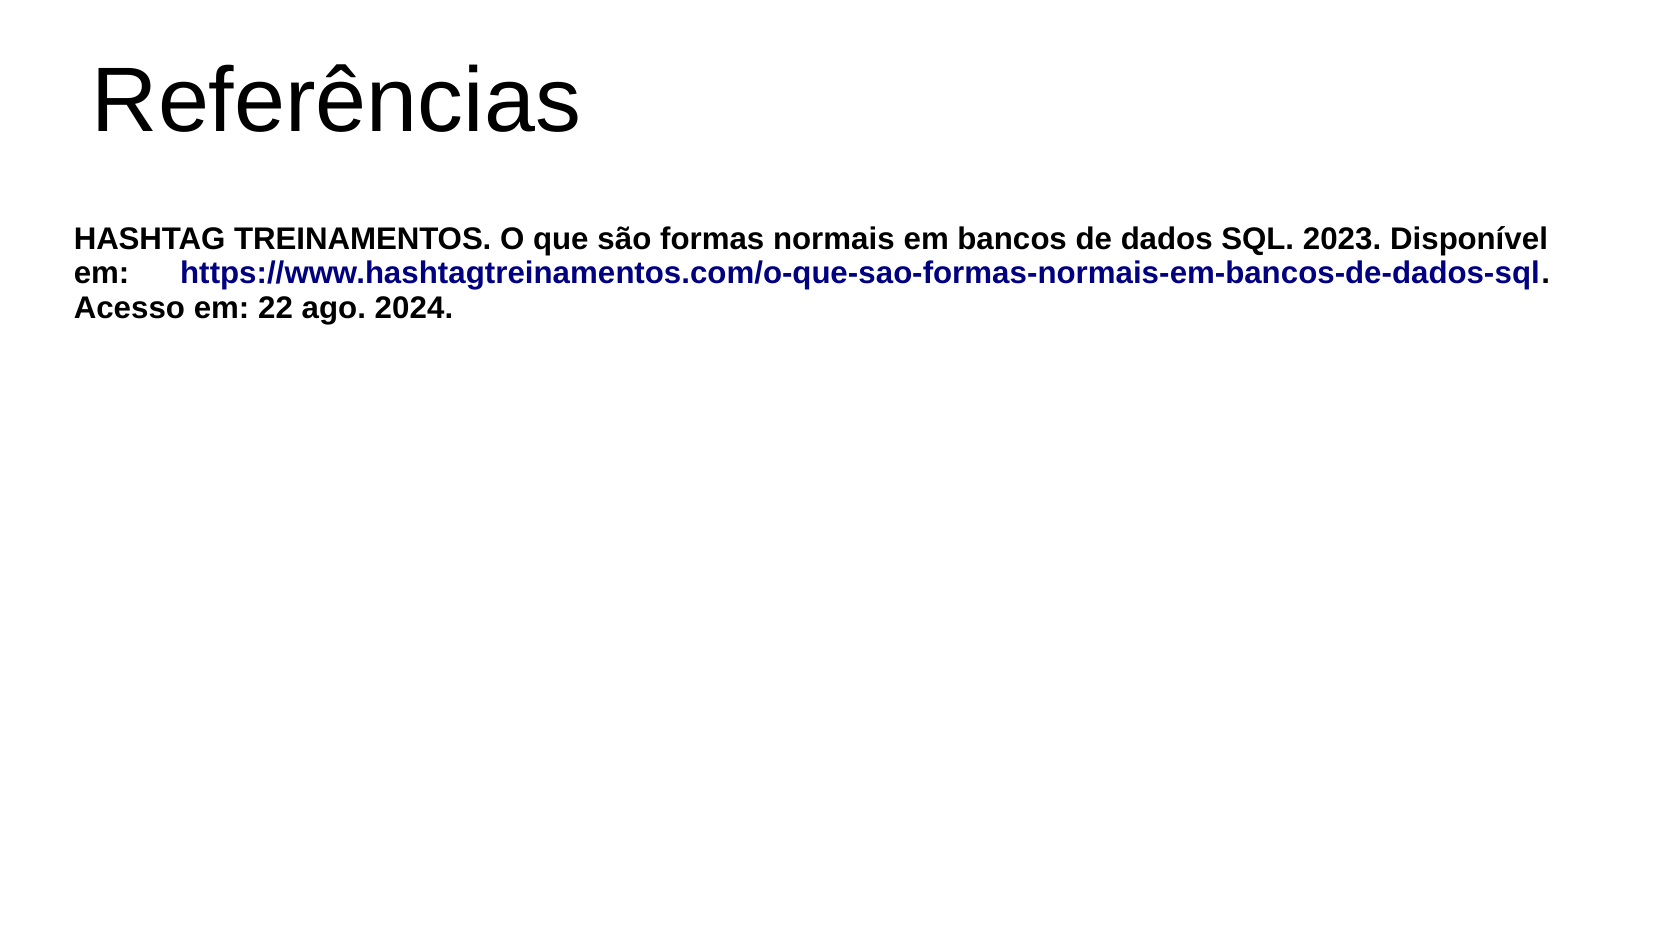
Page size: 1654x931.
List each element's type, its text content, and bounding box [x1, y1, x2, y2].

title Referências [53, 21, 621, 178]
text_box HASHTAG TREINAMENTOS. O que são formas normais em bancos de dados SQL. 2023. Disponível em: https://www.hashtagtreinamentos.com/o-que-sao-formas-normais-em-bancos-de-dados-sql. Acesso em: 22 ago. 2024. [59, 213, 1565, 827]
